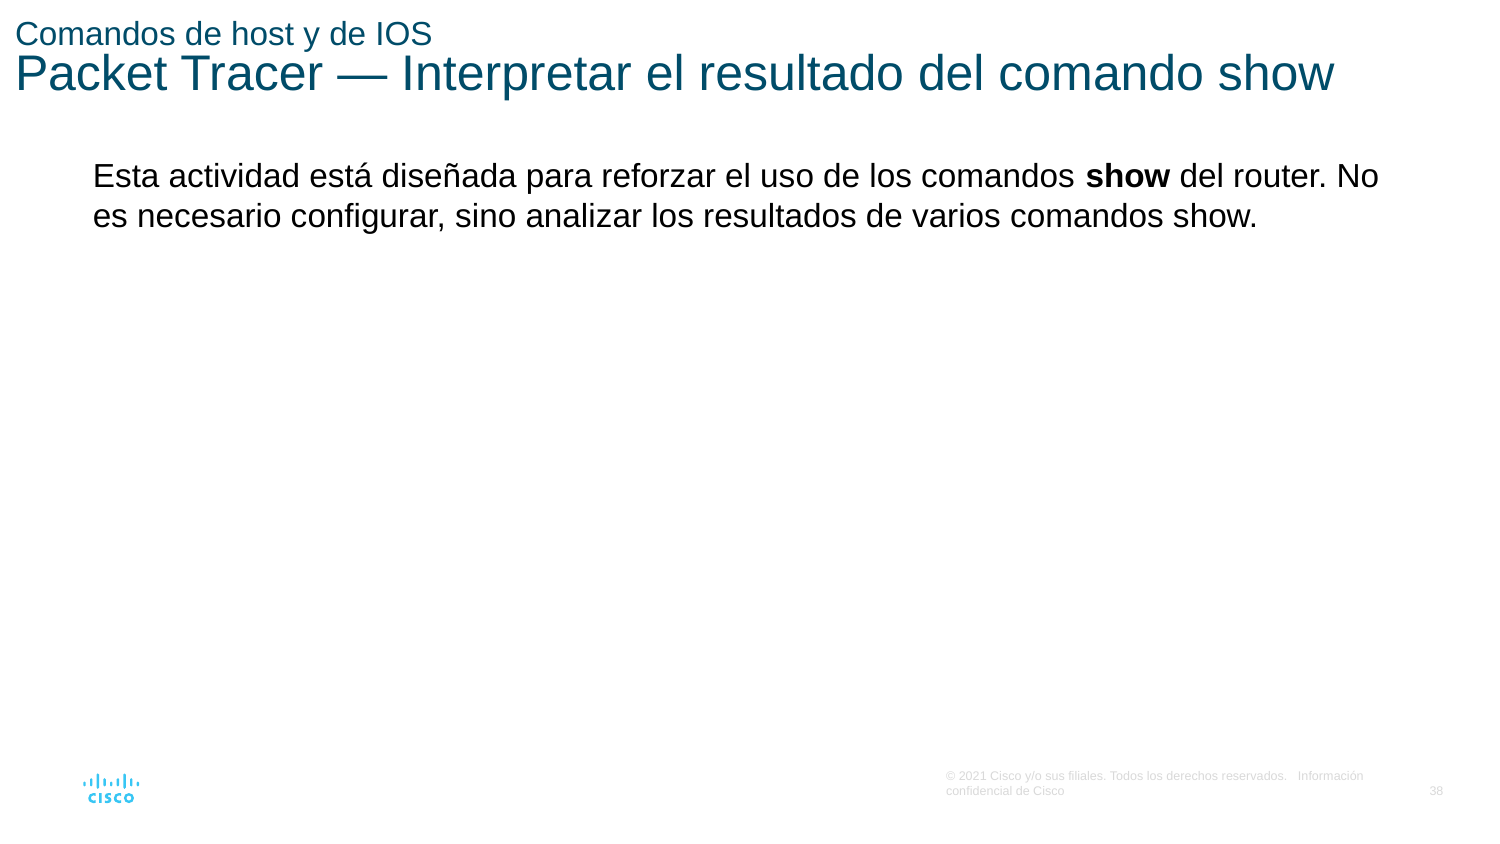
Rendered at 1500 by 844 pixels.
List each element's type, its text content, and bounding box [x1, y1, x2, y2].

list Esta actividad está diseñada para reforzar el uso de los comandos show del router. No es necesario configurar, sino analizar los resultados de varios comandos show. [77, 146, 1437, 726]
title Comandos de host y de IOS Packet Tracer — Interpretar el resultado del comando show [0, 0, 1369, 121]
